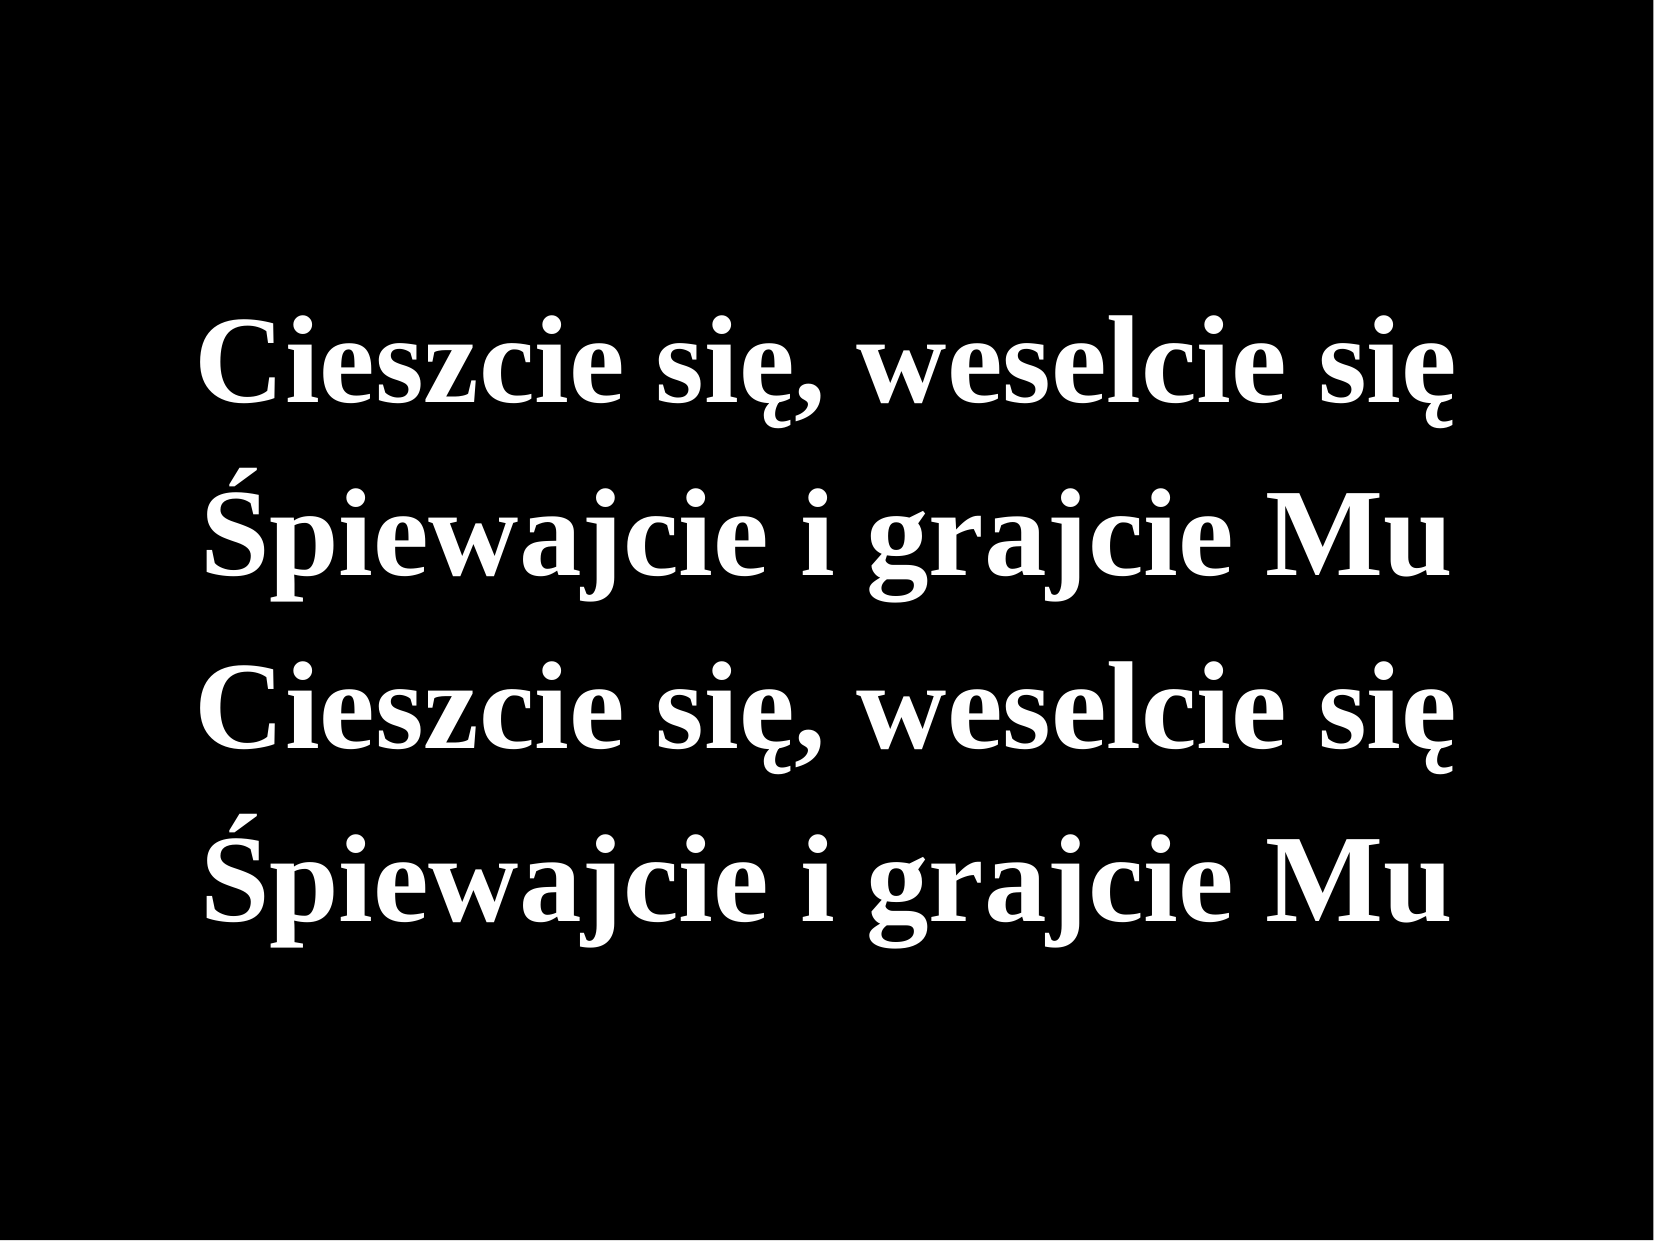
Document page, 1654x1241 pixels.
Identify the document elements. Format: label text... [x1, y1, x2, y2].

title Cieszcie się, weselcie się ppp Śpiewajcie i grajcie Mu ppp Cieszcie się, weselcie się ppp Śpiewajcie i grajcie Mu [0, 0, 1654, 1241]
